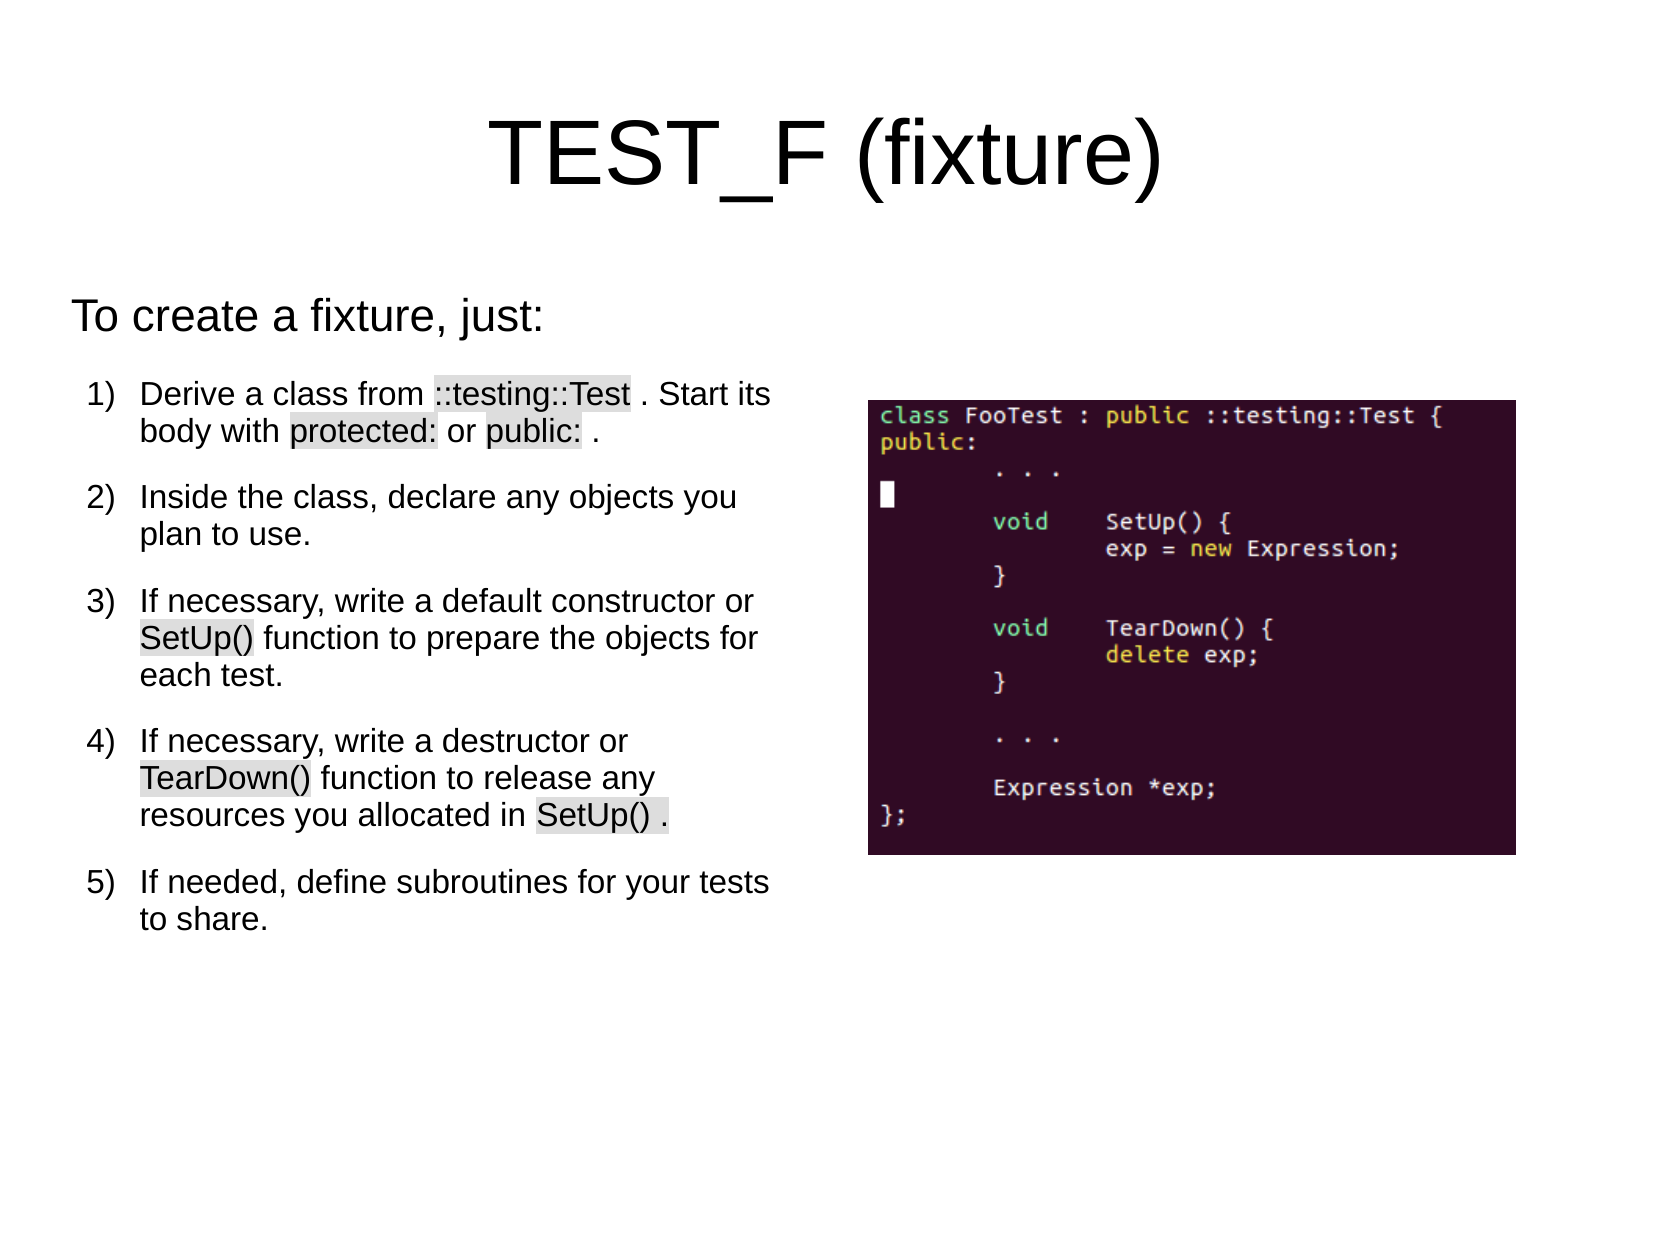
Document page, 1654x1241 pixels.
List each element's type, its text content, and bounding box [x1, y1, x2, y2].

title TEST_F (fixture) [82, 49, 1571, 257]
list To create a fixture, just: [0, 290, 727, 376]
list Derive a class from ::testing::Test . Start its body with protected: or public: . Inside the class, declare any objects you plan to use. If necessary, write a default constructor or SetUp() function to prepare the objects for each test. If necessary, write a destructor or TearDown() function to release any resources you allocated in SetUp() . If needed, define subroutines for your tests to share. [68, 375, 796, 1095]
picture [868, 400, 1516, 856]
